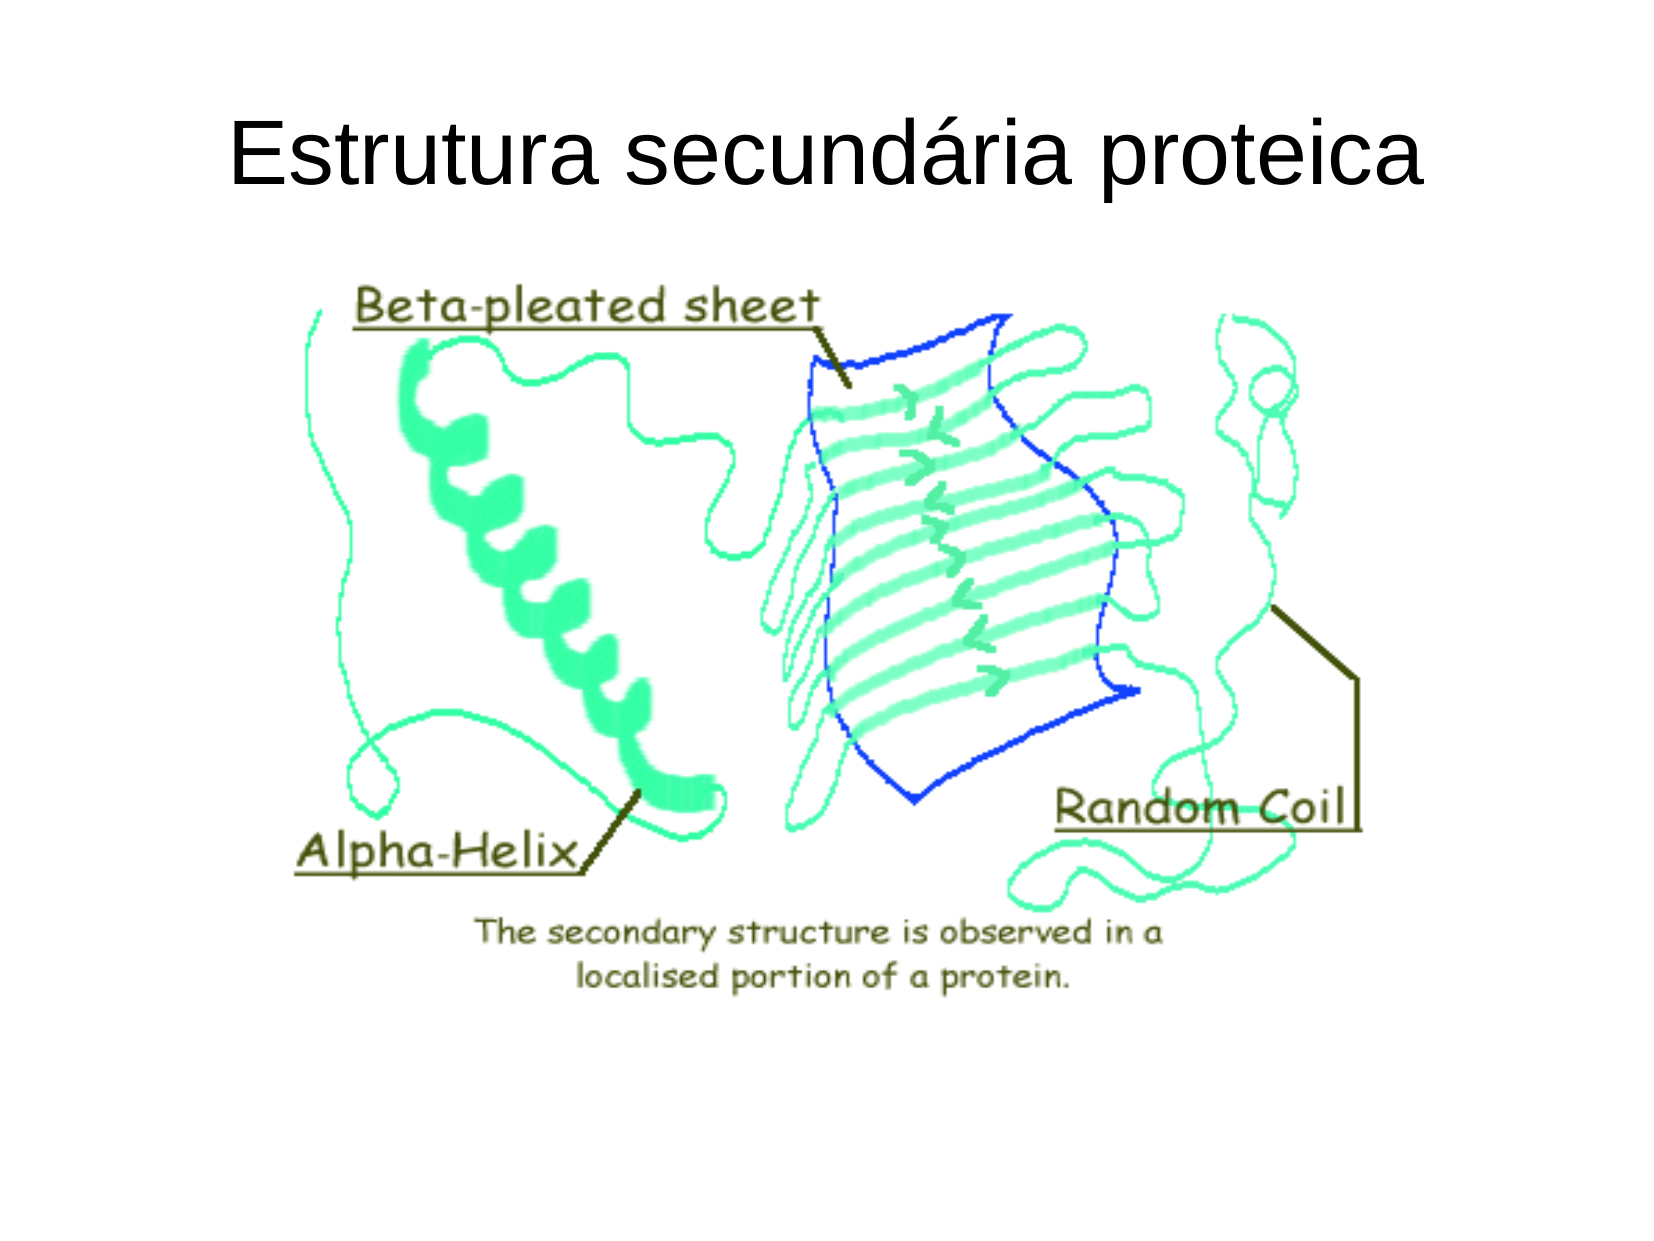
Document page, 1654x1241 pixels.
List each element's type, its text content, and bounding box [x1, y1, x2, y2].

picture [284, 283, 1394, 1010]
title Estrutura secundária proteica [82, 49, 1571, 257]
